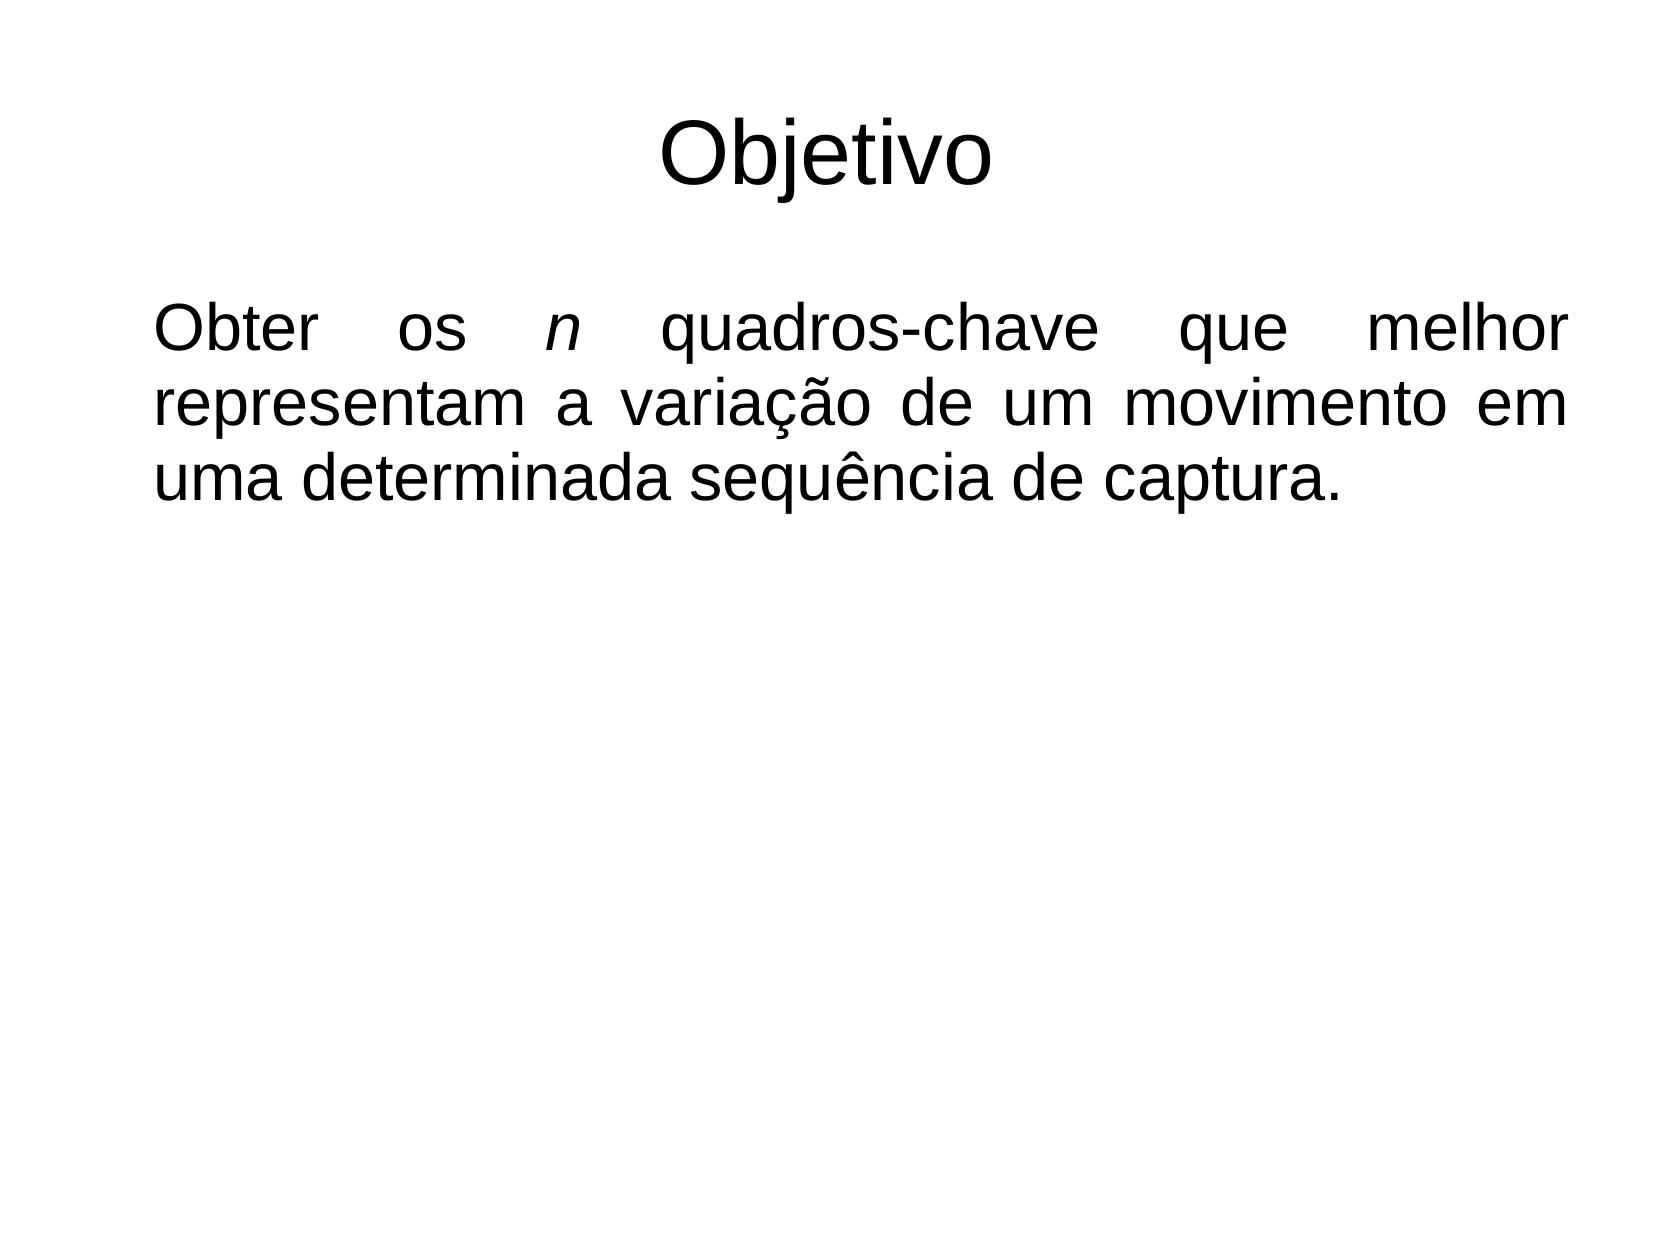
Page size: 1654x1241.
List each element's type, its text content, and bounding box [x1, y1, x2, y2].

title Objetivo [82, 49, 1571, 257]
list Obter os n quadros-chave que melhor representam a variação de um movimento em uma determinada sequência de captura. [82, 290, 1571, 1010]
